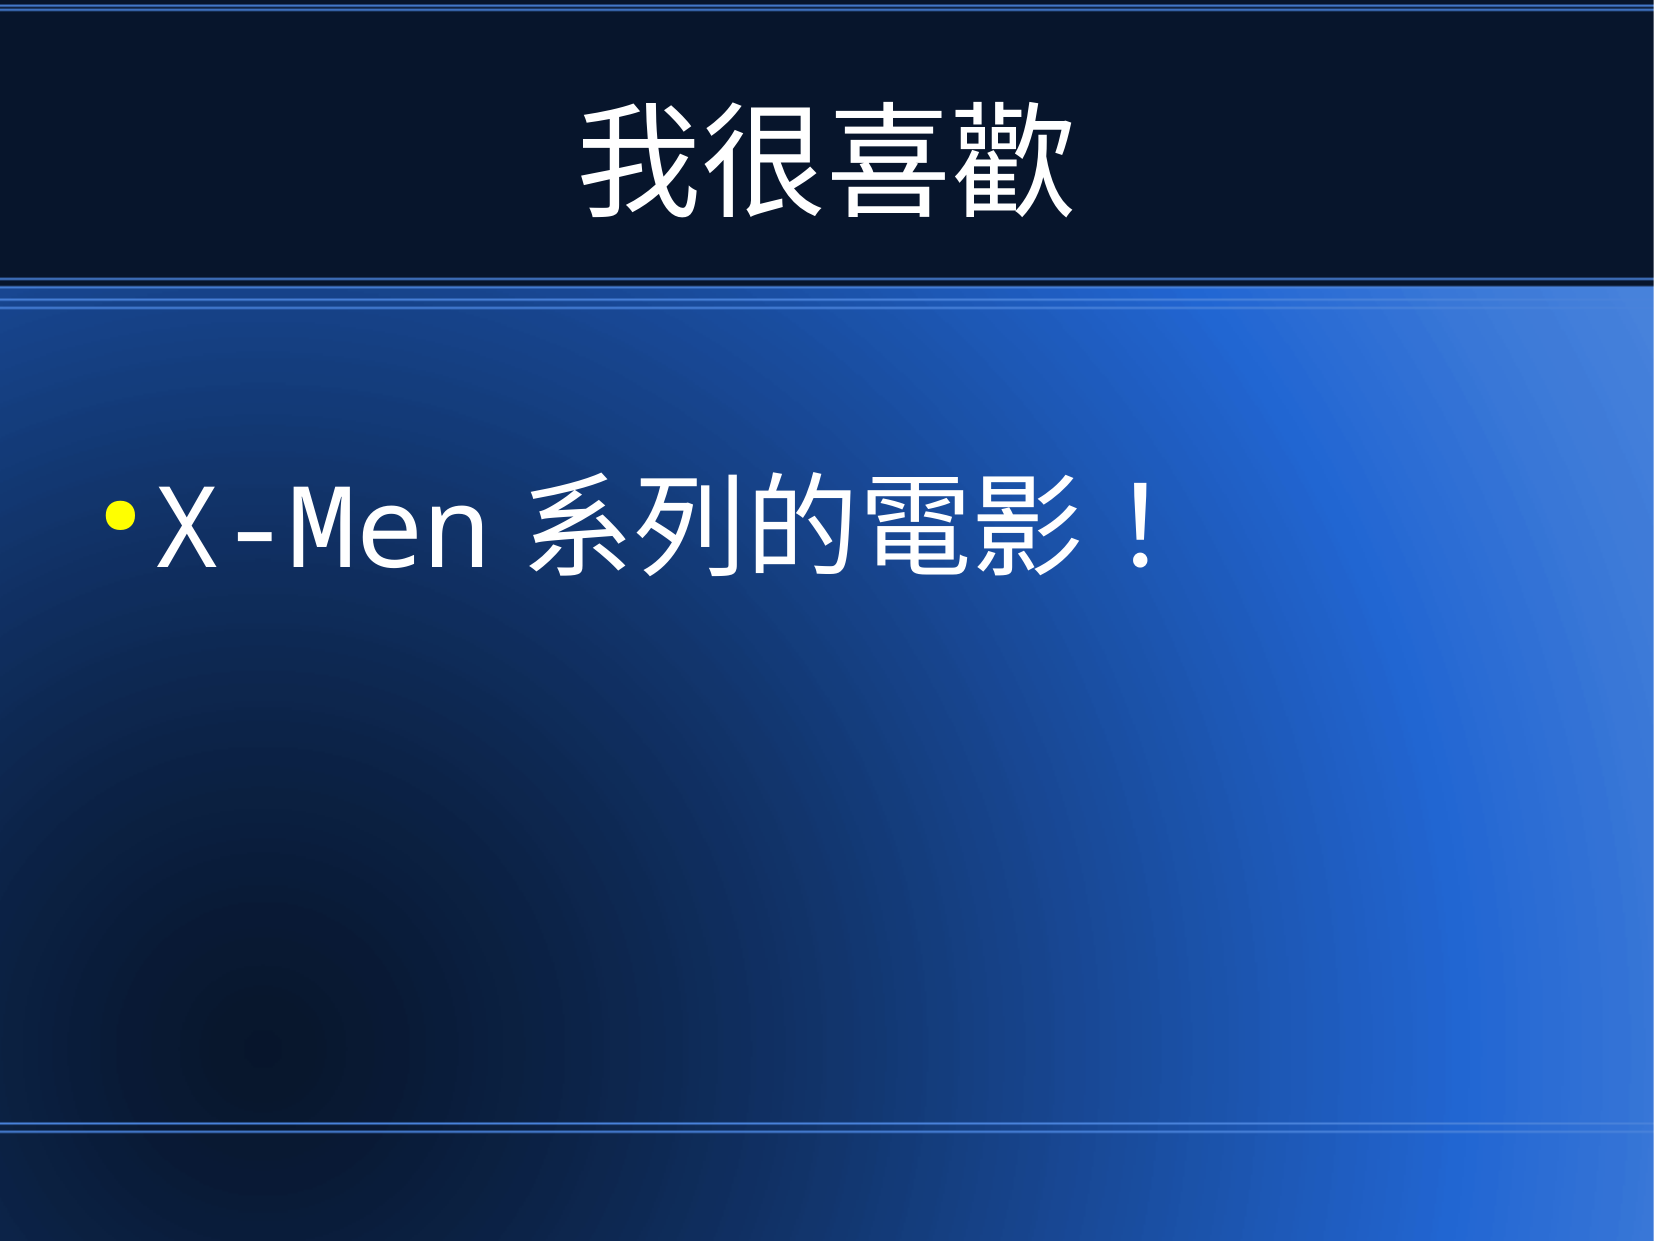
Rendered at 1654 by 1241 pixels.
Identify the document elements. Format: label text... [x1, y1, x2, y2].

picture [0, 0, 1654, 1241]
title 我很喜歡 [82, 49, 1571, 257]
list X-Men系列的電影！ [82, 355, 1571, 1241]
